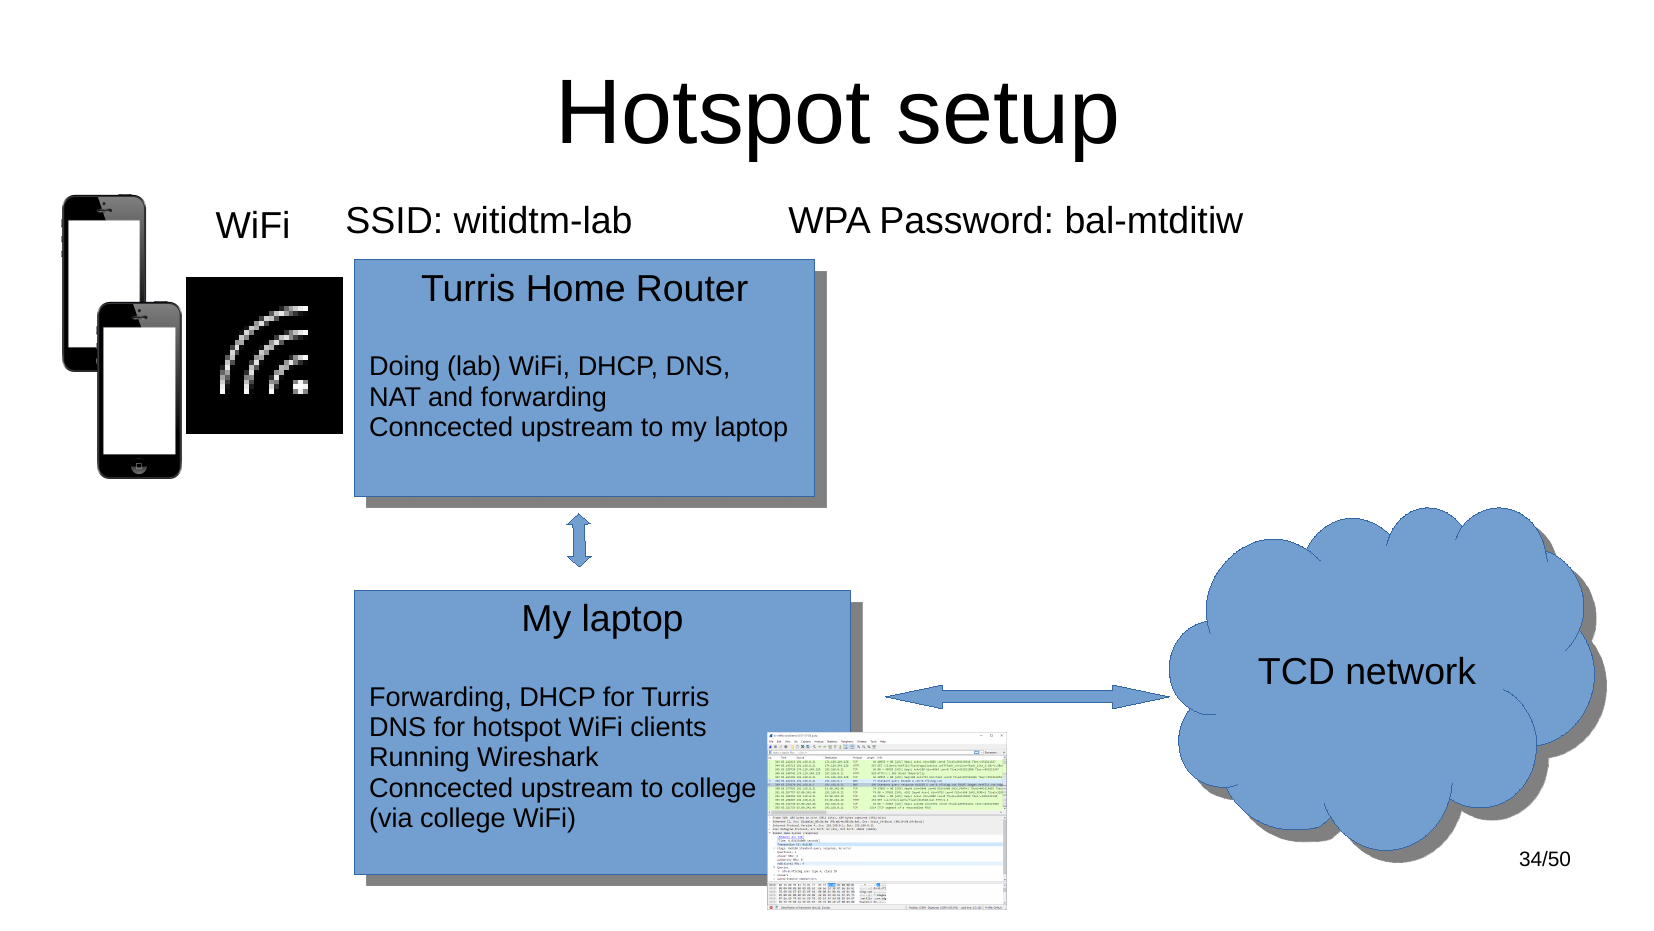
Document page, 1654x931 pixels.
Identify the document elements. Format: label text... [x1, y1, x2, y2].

picture [186, 277, 343, 434]
text_box WiFi [200, 197, 308, 254]
text_box [885, 685, 1170, 709]
picture [767, 732, 1007, 910]
title Hotspot setup [94, 33, 1583, 189]
picture [59, 194, 184, 479]
text_box Turris Home Router Doing (lab) WiFi, DHCP, DNS, NAT and forwarding Conncected upstream to my laptop [354, 259, 815, 497]
text_box [566, 513, 592, 567]
text_box TCD network [1169, 507, 1595, 851]
text_box My laptop Forwarding, DHCP for Turris DNS for hotspot WiFi clients Running Wireshark Conncected upstream to college (via college WiFi) [354, 590, 851, 875]
text_box SSID: witidtm-lab WPA Password: bal-mtditiw [330, 192, 1571, 250]
